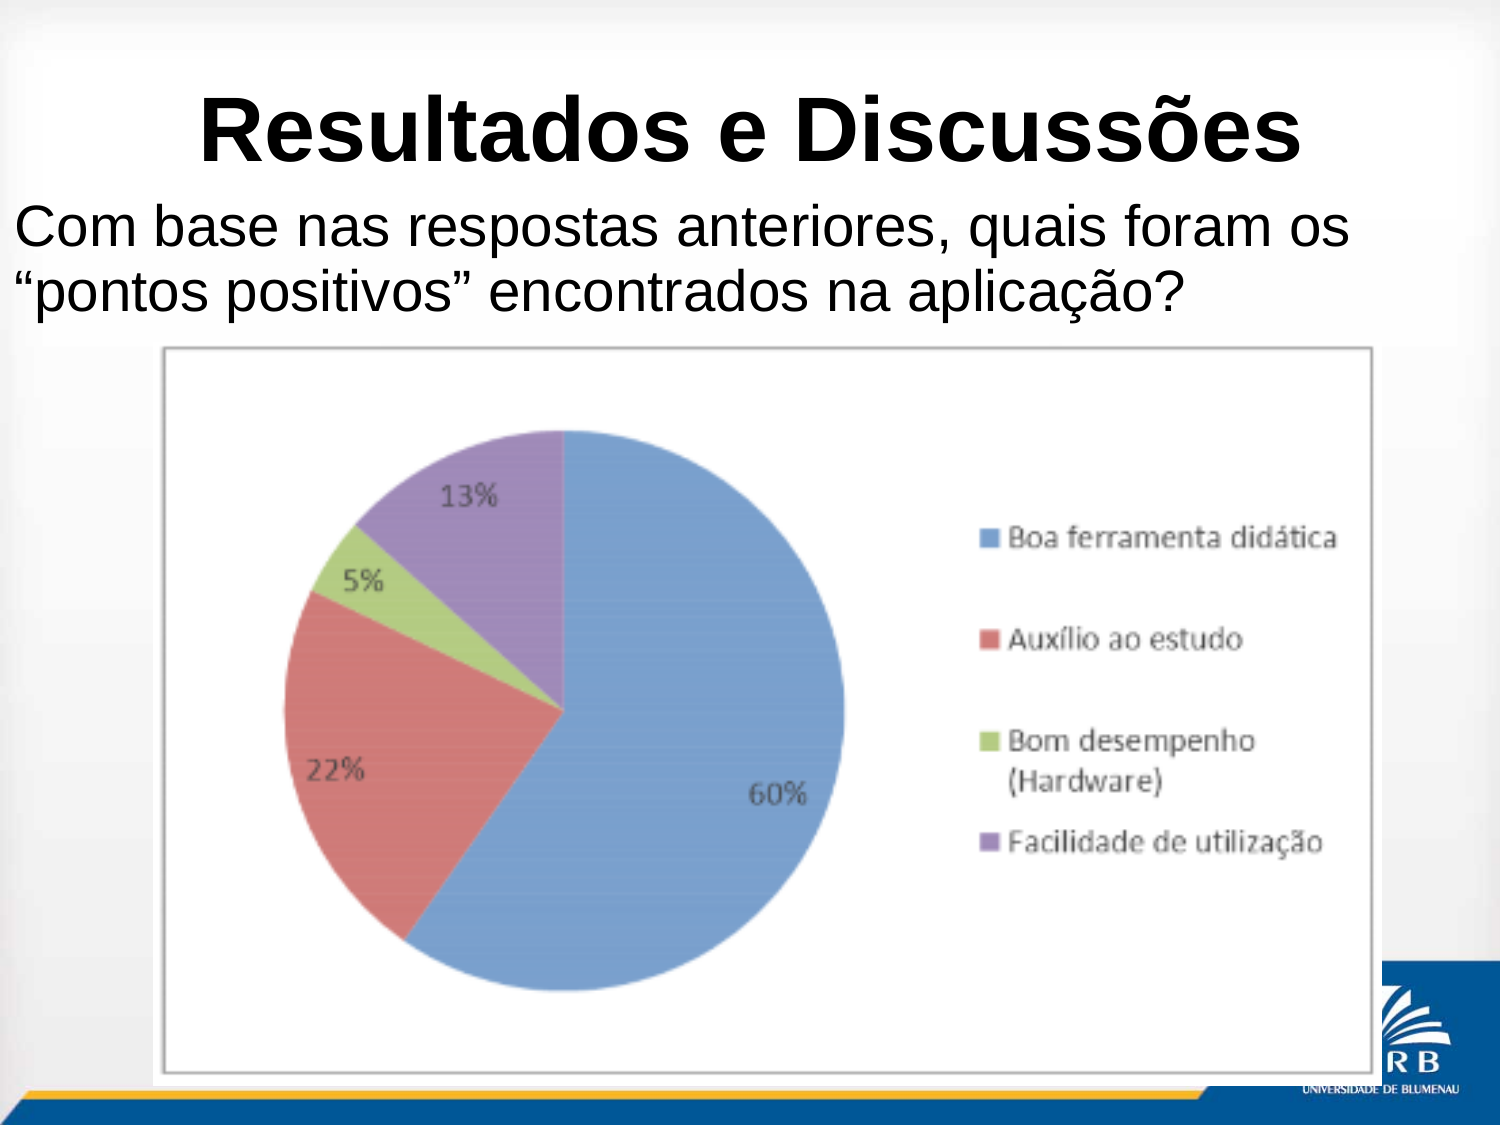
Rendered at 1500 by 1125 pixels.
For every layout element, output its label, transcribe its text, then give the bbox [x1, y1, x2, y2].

text_box Resultados e Discussões [76, 30, 1427, 185]
picture [0, 331, 1500, 1125]
picture [0, 0, 1500, 185]
text_box Com base nas respostas anteriores, quais foram os “pontos positivos” encontrados na aplicação? [0, 185, 1500, 331]
